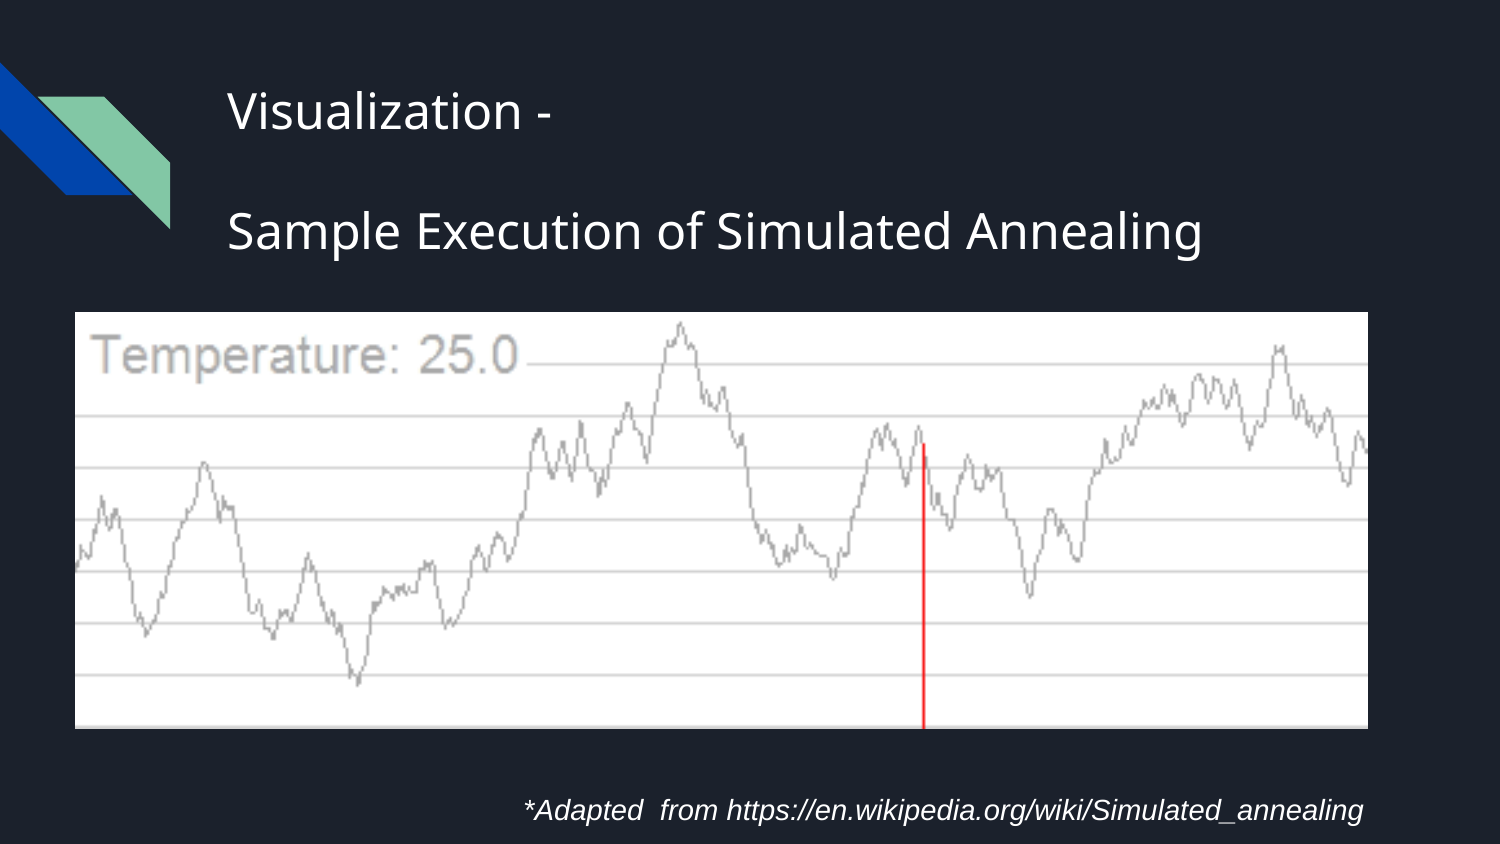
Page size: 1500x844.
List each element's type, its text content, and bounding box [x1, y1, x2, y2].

text_box *Adapted from https://en.wikipedia.org/wiki/Simulated_annealing [430, 776, 1380, 811]
title Visualization - Sample Execution of Simulated Annealing [212, 64, 1368, 280]
picture [75, 312, 1368, 729]
